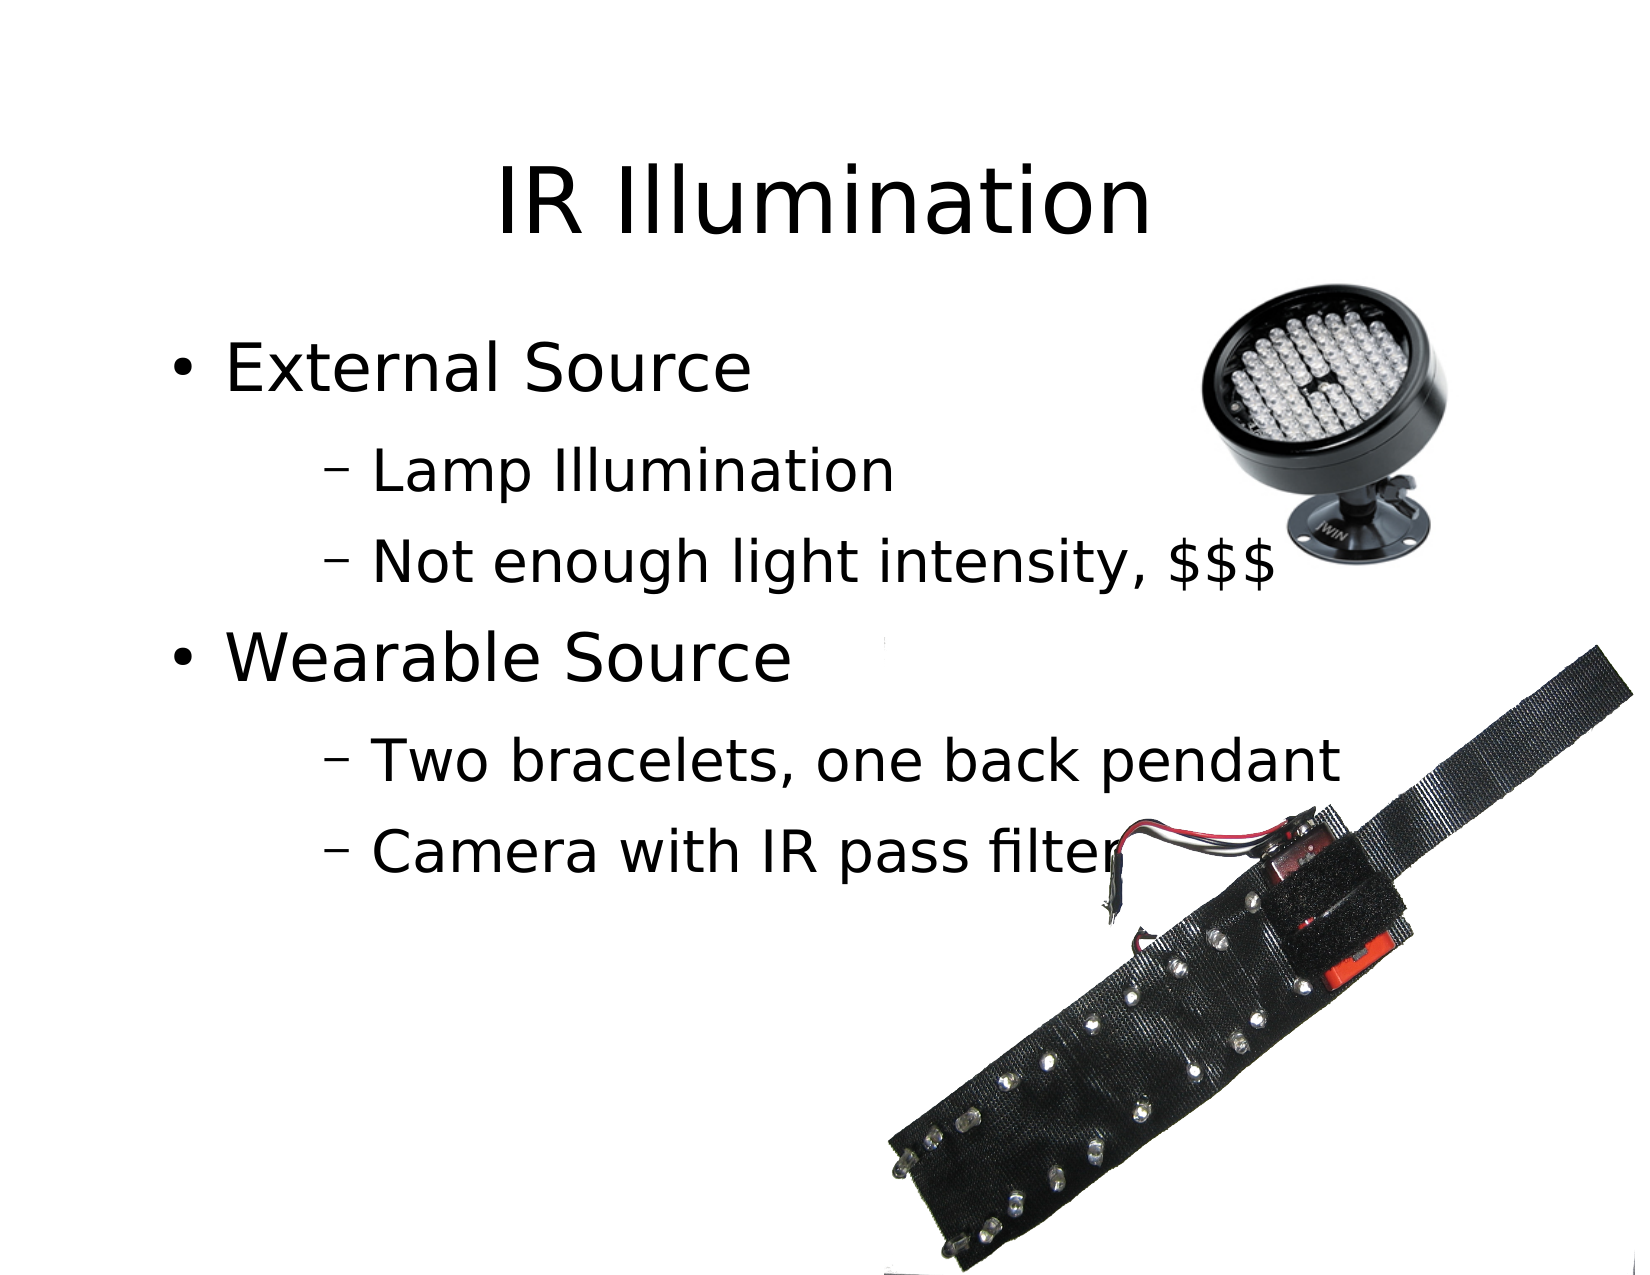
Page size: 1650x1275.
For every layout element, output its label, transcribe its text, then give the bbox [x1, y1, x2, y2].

picture [884, 637, 1635, 1275]
list External Source Lamp Illumination Not enough light intensity, $$$ Wearable Source Two bracelets, one back pendant Camera with IR pass filter [135, 329, 1515, 1094]
picture [1146, 246, 1522, 585]
title IR Illumination [135, 105, 1515, 299]
